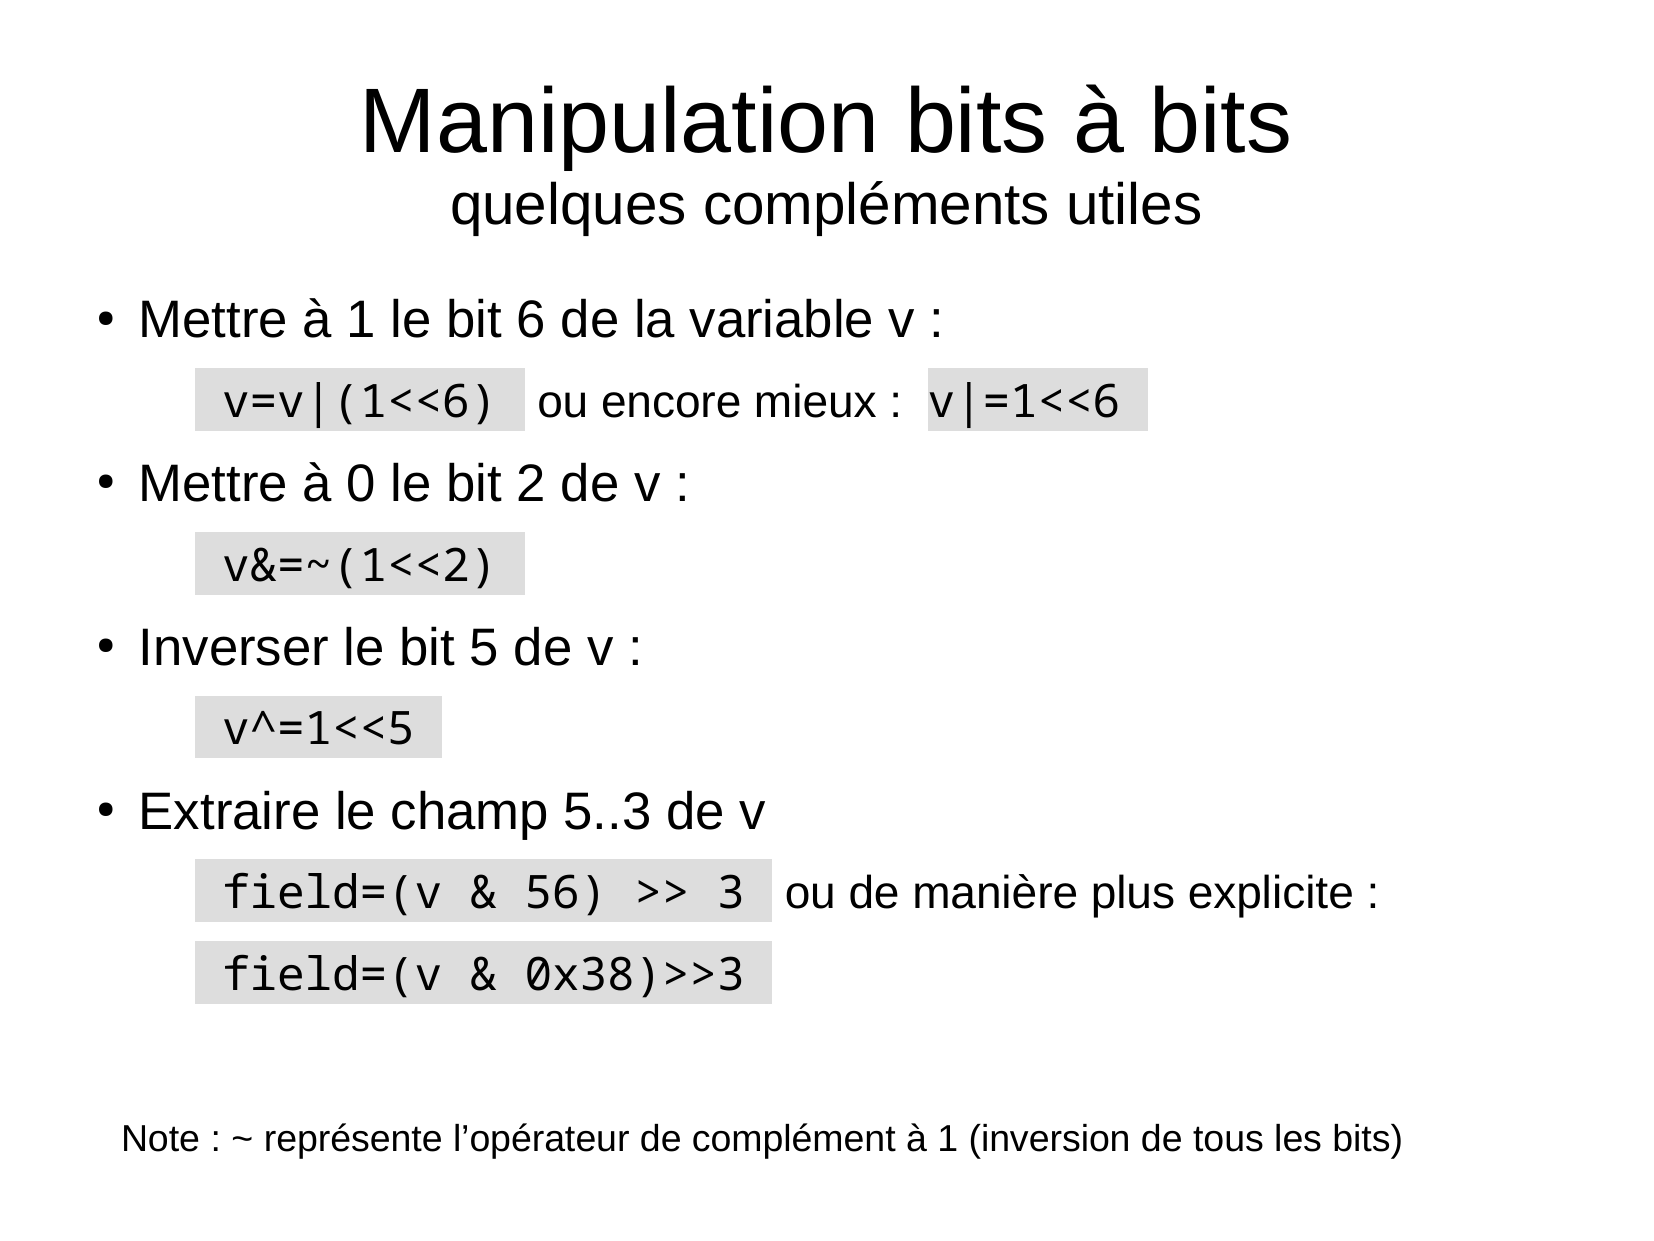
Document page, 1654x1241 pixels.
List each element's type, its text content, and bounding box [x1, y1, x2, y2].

title Manipulation bits à bits quelques compléments utiles [82, 49, 1571, 257]
text_box Note : ~ représente l’opérateur de complément à 1 (inversion de tous les bits) [106, 1110, 1560, 1193]
list Mettre à 1 le bit 6 de la variable v : v=v|(1<<6) ou encore mieux : v|=1<<6 Mettre à 0 le bit 2 de v : v&=~(1<<2) Inverser le bit 5 de v : v^=1<<5 Extraire le champ 5..3 de v field=(v & 56) >> 3 ou de manière plus explicite : field=(v & 0x38)>>3 [82, 290, 1571, 1010]
